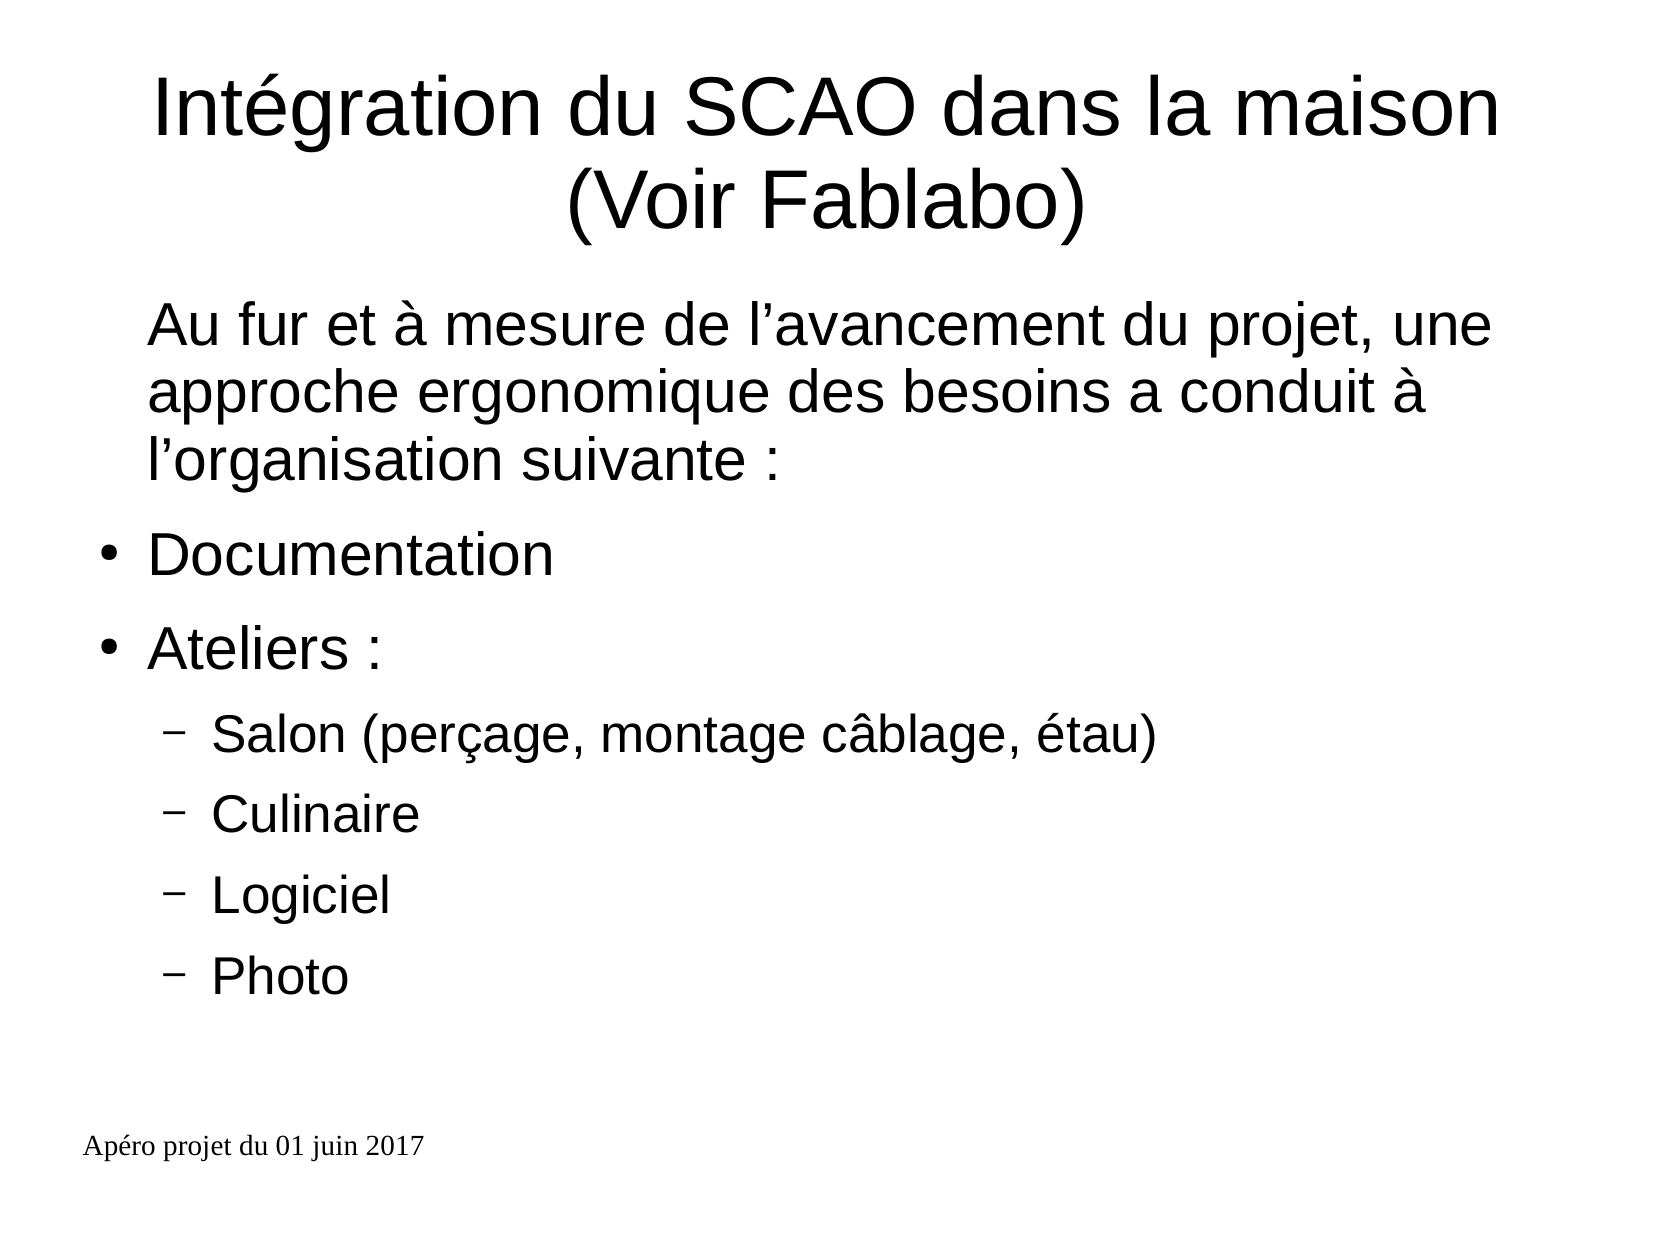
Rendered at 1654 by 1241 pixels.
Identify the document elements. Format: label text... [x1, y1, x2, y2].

title Intégration du SCAO dans la maison (Voir Fablabo) [82, 49, 1571, 257]
list Au fur et à mesure de l’avancement du projet, une approche ergonomique des besoins a conduit à l’organisation suivante : Documentation Ateliers : Salon (perçage, montage câblage, étau) Culinaire Logiciel Photo [82, 290, 1571, 1010]
